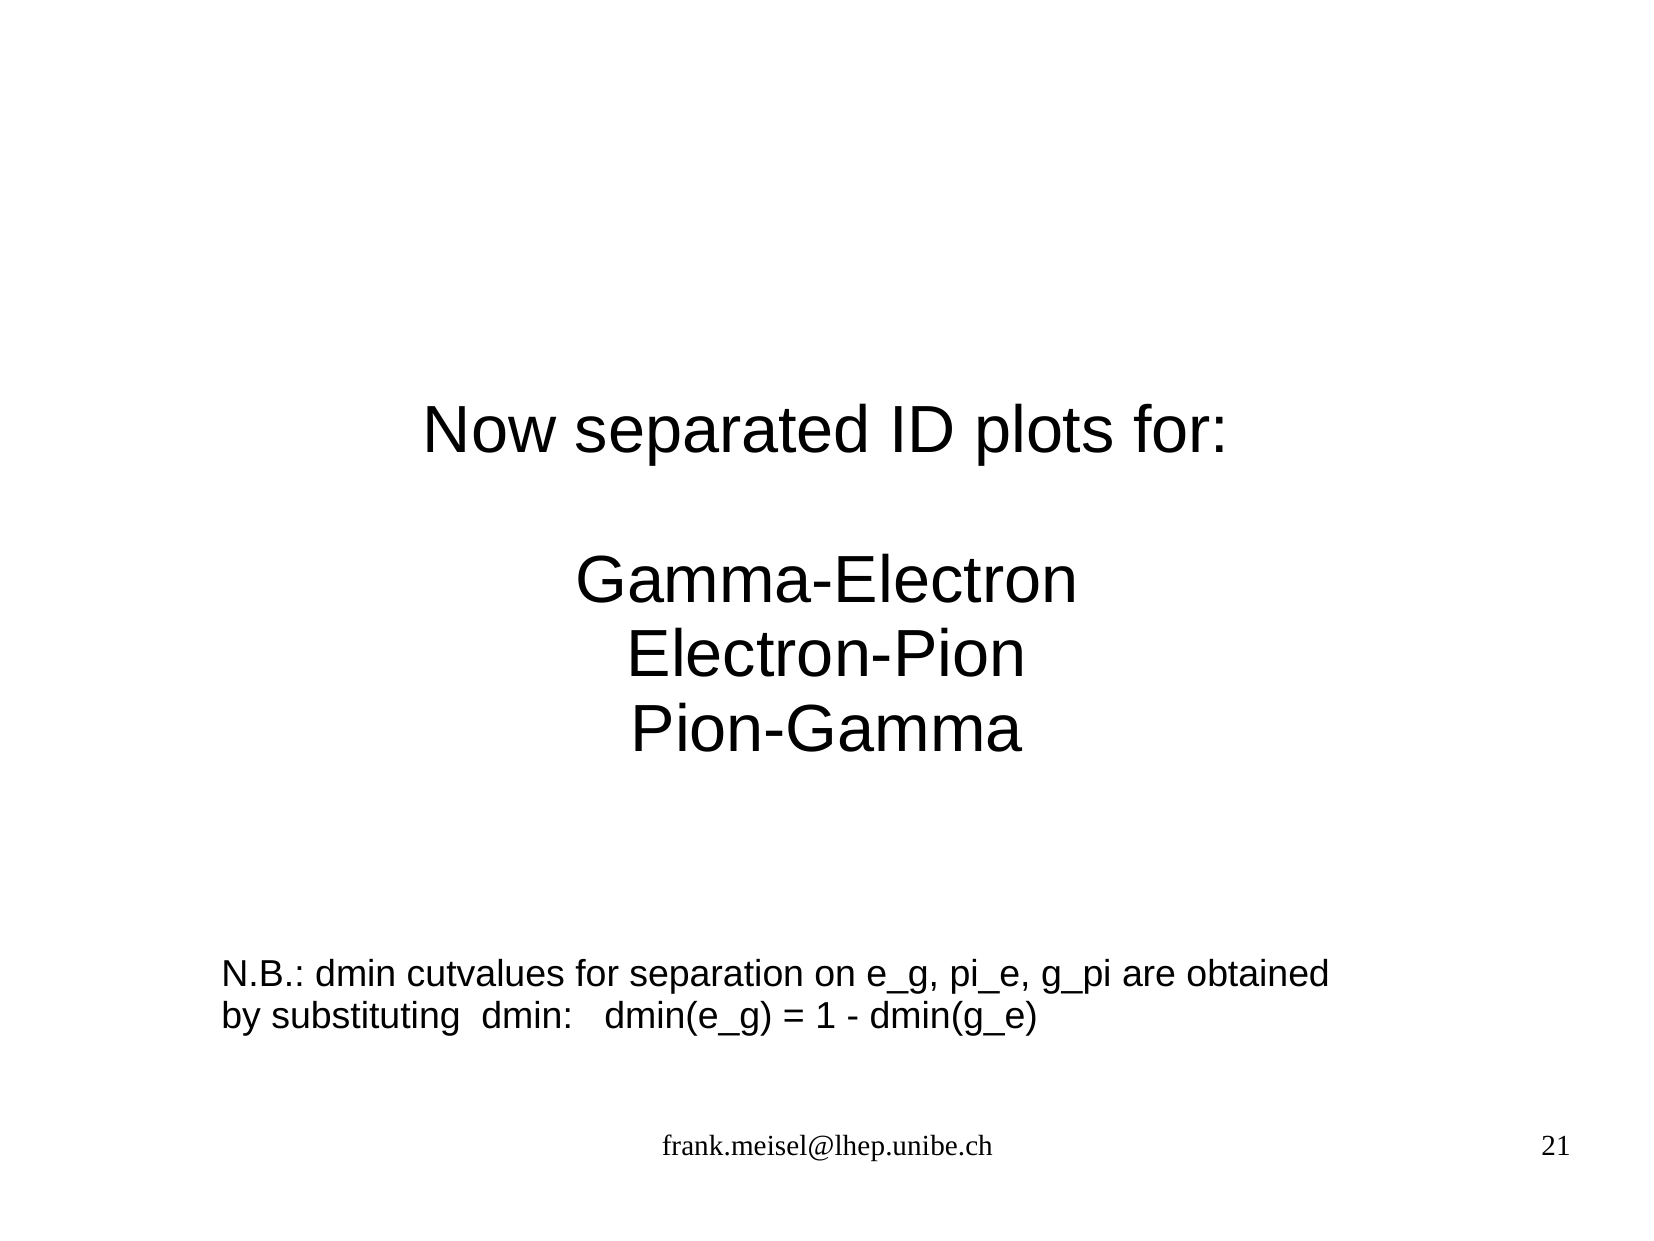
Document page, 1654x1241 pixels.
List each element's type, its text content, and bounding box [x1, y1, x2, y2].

subtitle Now separated ID plots for: Gamma-Electron Electron-Pion Pion-Gamma [82, 56, 1571, 1102]
text_box N.B.: dmin cutvalues for separation on e_g, pi_e, g_pi are obtained by substituting dmin: dmin(e_g) = 1 - dmin(g_e) [206, 944, 1356, 1044]
